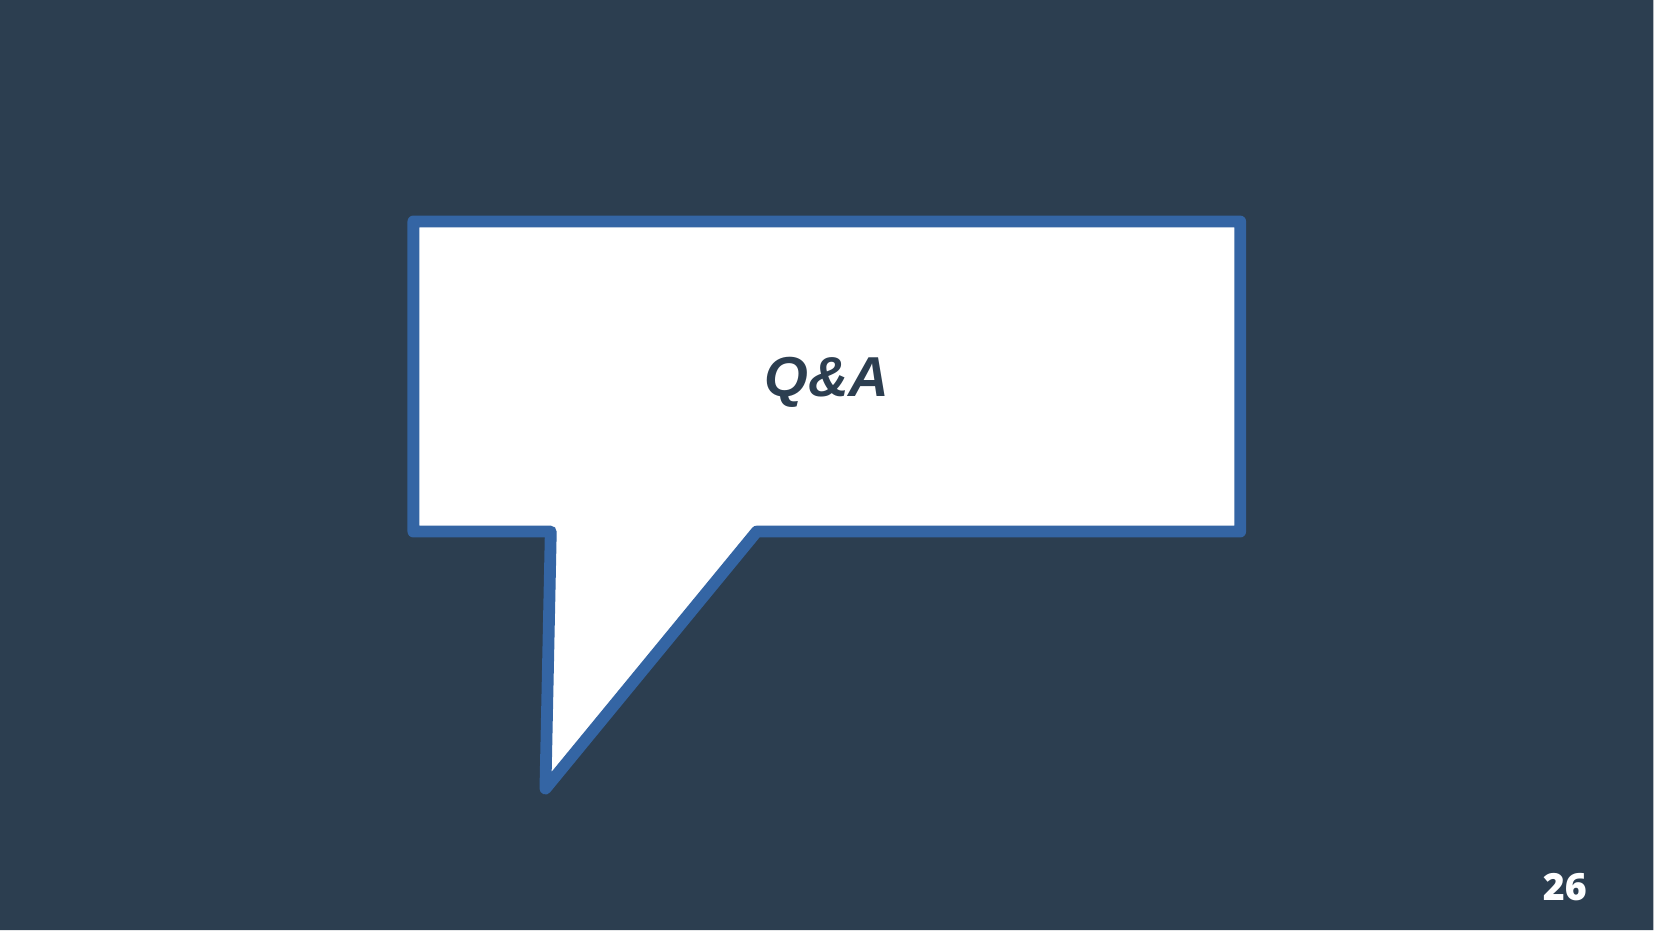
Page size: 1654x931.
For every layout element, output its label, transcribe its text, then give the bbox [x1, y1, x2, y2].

title Q&A [442, 243, 1211, 510]
